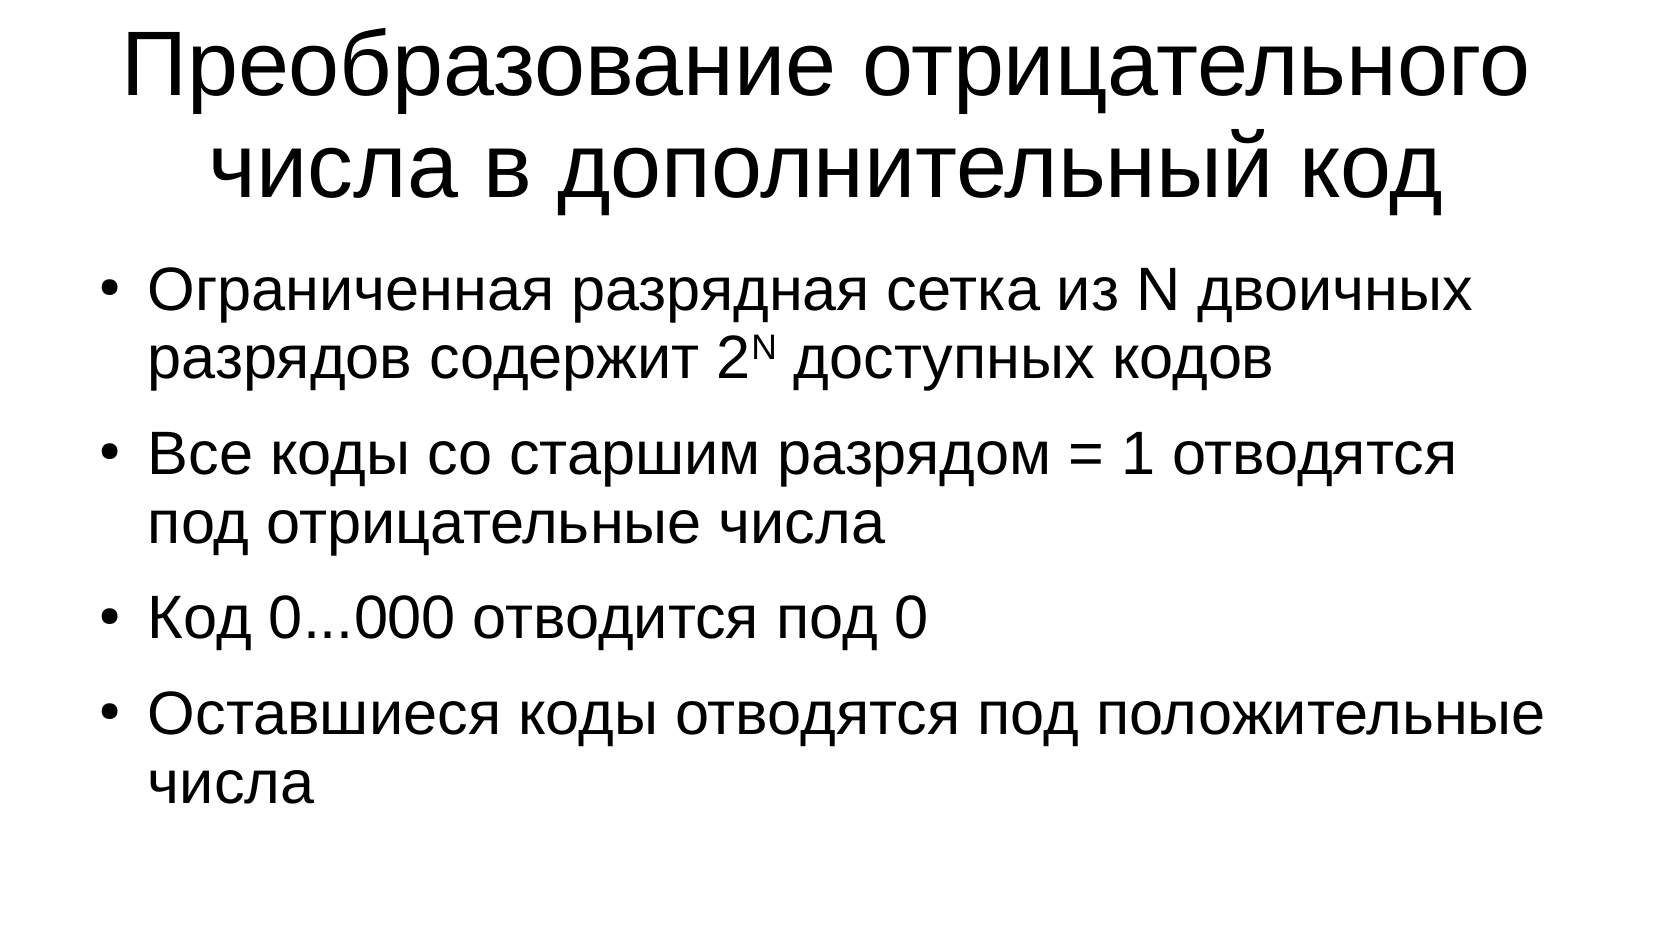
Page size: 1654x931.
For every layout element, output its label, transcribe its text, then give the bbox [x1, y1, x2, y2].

list Ограниченная разрядная сетка из N двоичных разрядов содержит 2N доступных кодов Все коды со старшим разрядом = 1 отводятся под отрицательные числа Код 0...000 отводится под 0 Оставшиеся коды отводятся под положительные числа [82, 255, 1571, 826]
title Преобразование отрицательного числа в дополнительный код [82, 12, 1571, 218]
